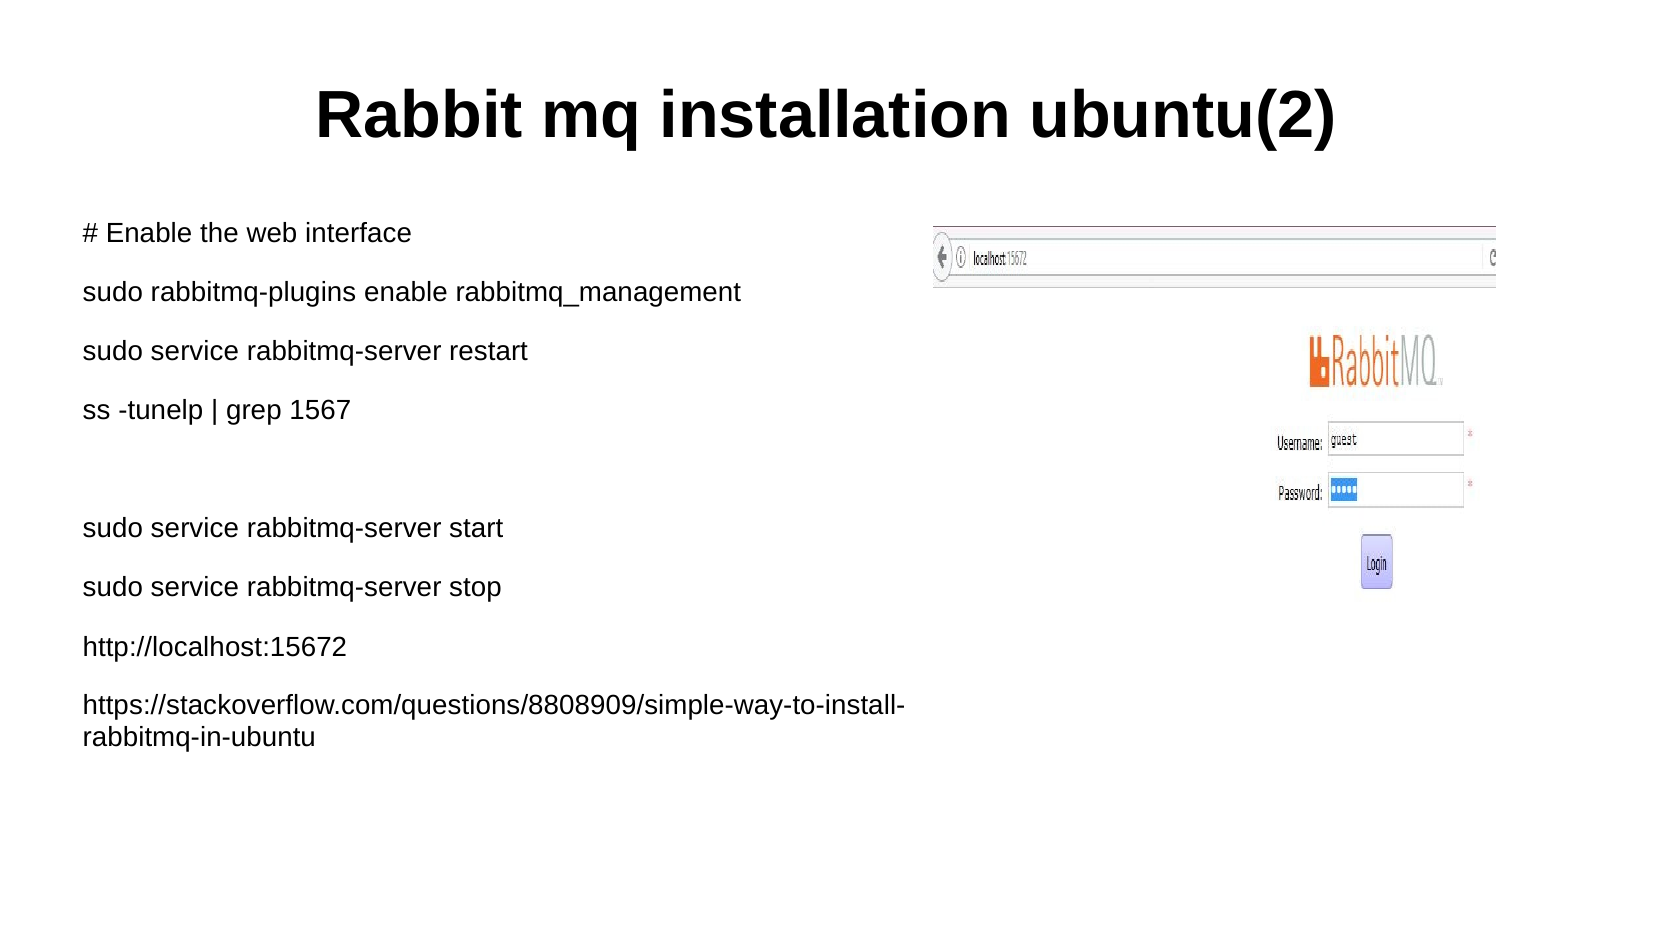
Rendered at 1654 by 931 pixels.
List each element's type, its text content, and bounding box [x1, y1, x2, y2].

picture [933, 226, 1496, 704]
list # Enable the web interface sudo rabbitmq-plugins enable rabbitmq_management sudo service rabbitmq-server restart ss -tunelp | grep 1567 sudo service rabbitmq-server start sudo service rabbitmq-server stop http://localhost:15672 https://stackoverflow.com/questions/8808909/simple-way-to-install-rabbitmq-in-ubuntu [82, 217, 910, 758]
title Rabbit mq installation ubuntu(2) [82, 37, 1571, 193]
